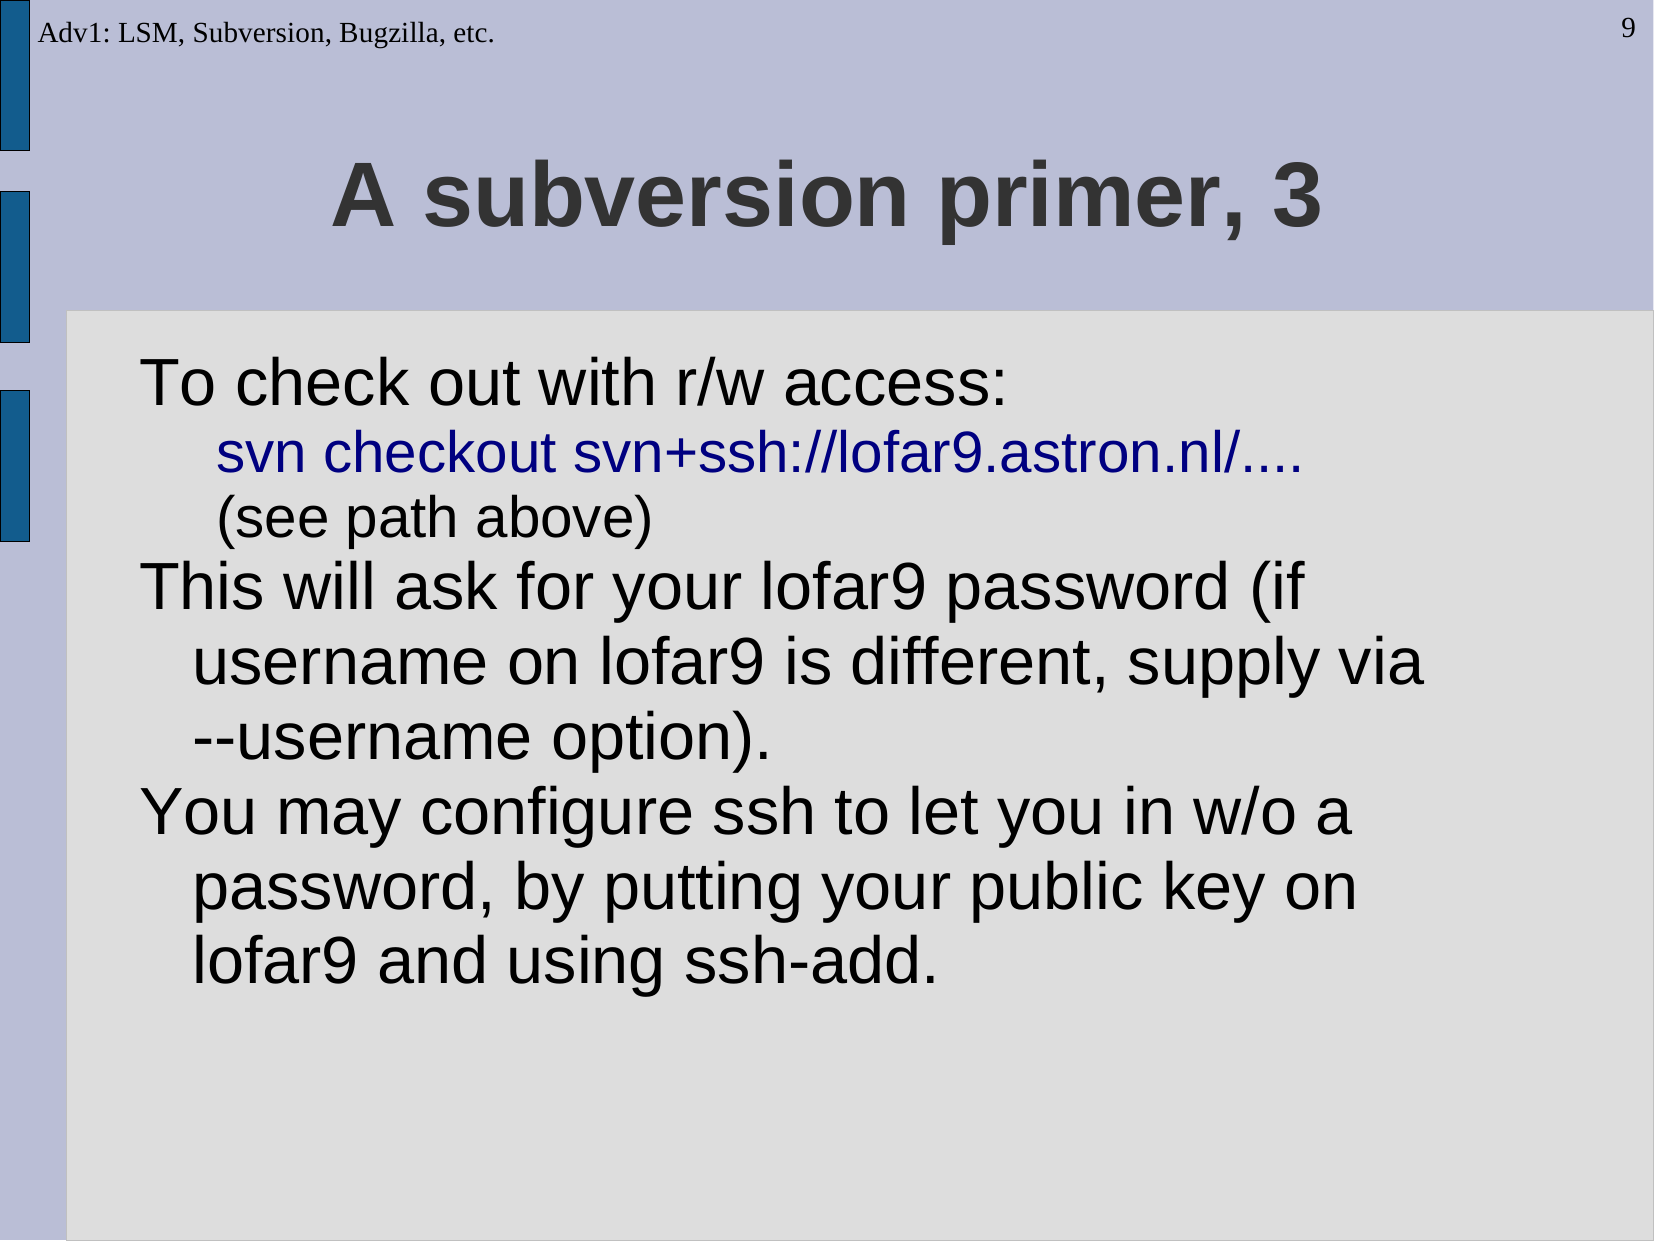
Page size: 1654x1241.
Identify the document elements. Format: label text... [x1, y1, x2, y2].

title A subversion primer, 3 [121, 91, 1534, 299]
list To check out with r/w access: svn checkout svn+ssh://lofar9.astron.nl/.... (see path above) This will ask for your lofar9 password (if username on lofar9 is different, supply via --username option). You may configure ssh to let you in w/o a password, by putting your public key on lofar9 and using ssh-add. [121, 344, 1534, 1127]
